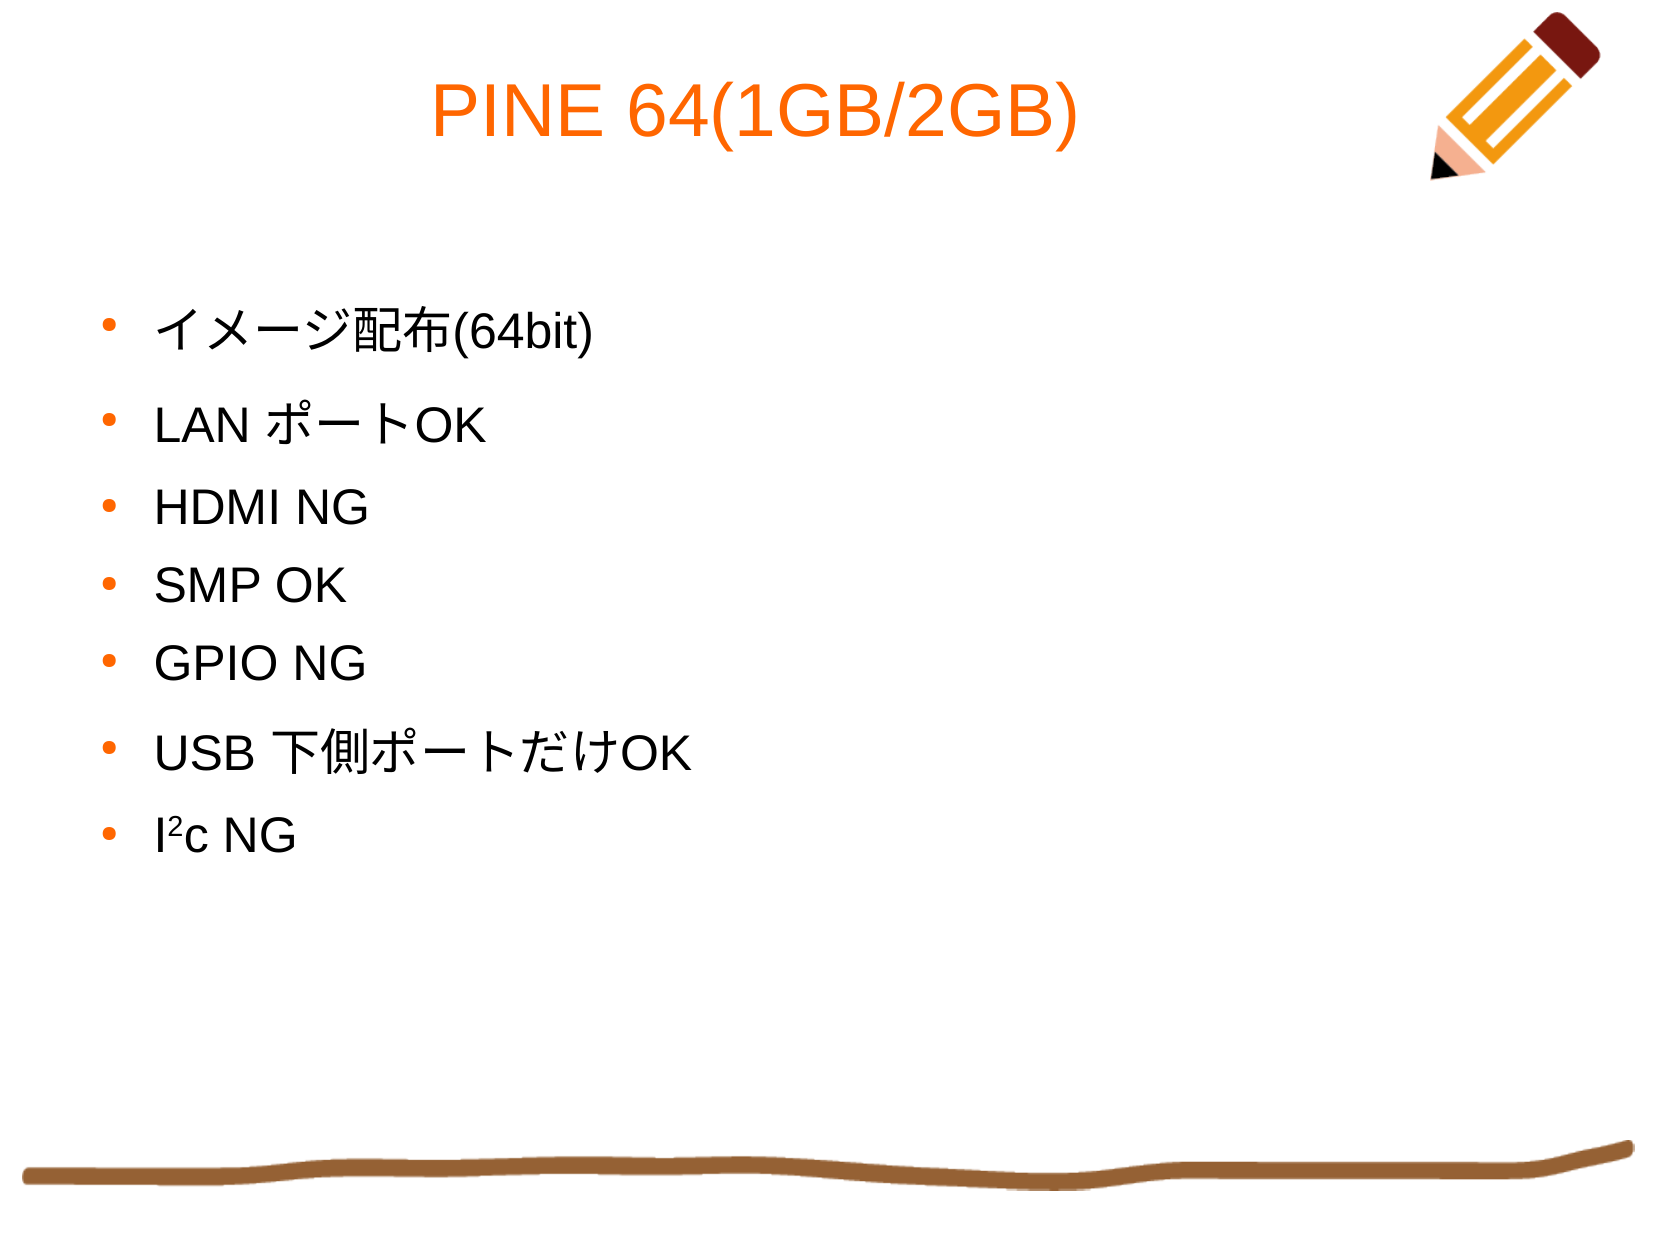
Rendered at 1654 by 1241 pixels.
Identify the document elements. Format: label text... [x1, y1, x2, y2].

picture [22, 1140, 1635, 1191]
title PINE 64(1GB/2GB) [82, 49, 1430, 172]
list イメージ配布(64bit) LAN ポートOK HDMI NG SMP OK GPIO NG USB 下側ポートだけOK I2c NG [82, 290, 1536, 1122]
picture [1430, 12, 1601, 181]
